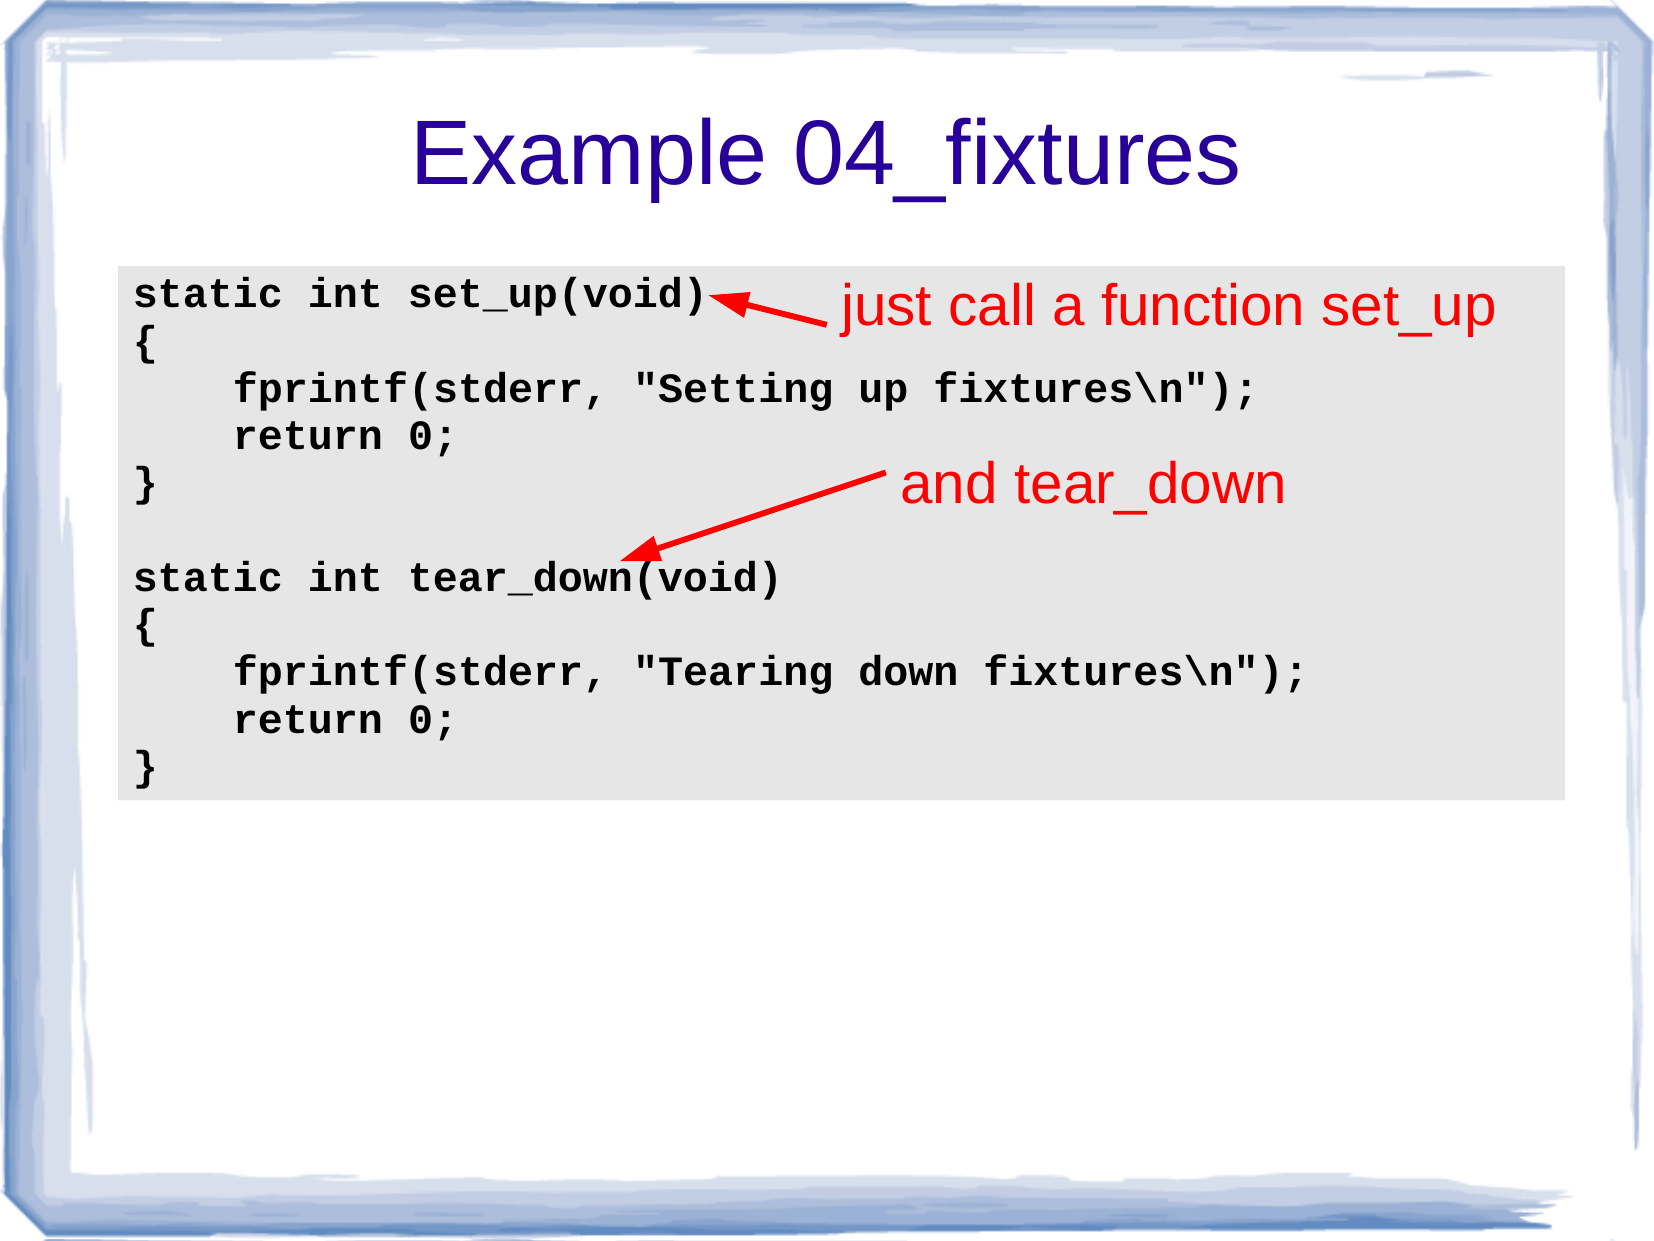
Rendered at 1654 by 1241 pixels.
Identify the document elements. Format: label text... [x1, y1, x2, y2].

picture [0, 0, 1654, 1241]
text_box just call a function set_up [826, 265, 1513, 355]
title Example 04_fixtures [82, 49, 1571, 257]
text_box and tear_down [885, 442, 1302, 532]
text_box static int set_up(void) { fprintf(stderr, "Setting up fixtures\n"); return 0; } static int tear_down(void) { fprintf(stderr, "Tearing down fixtures\n"); return 0; } [118, 265, 1565, 801]
